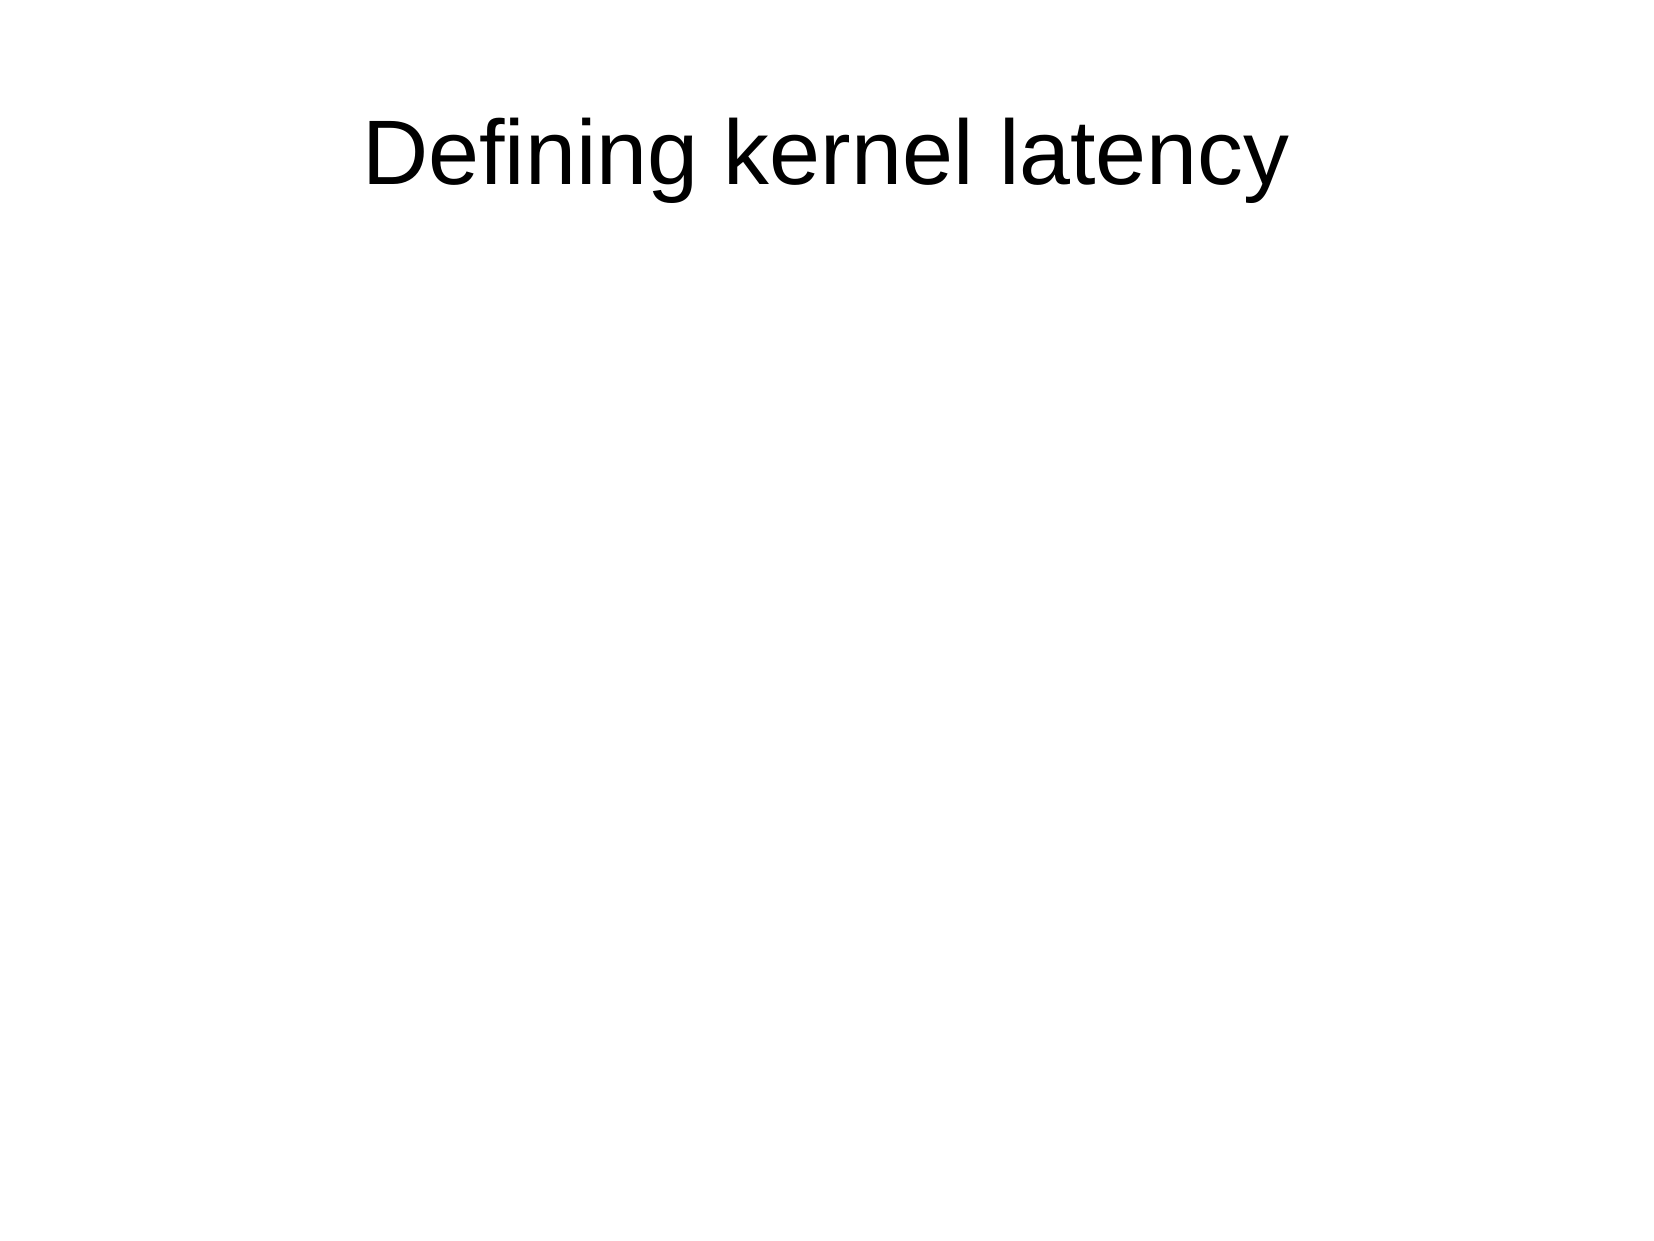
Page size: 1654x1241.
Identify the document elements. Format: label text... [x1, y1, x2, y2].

title Defining kernel latency [82, 49, 1571, 257]
